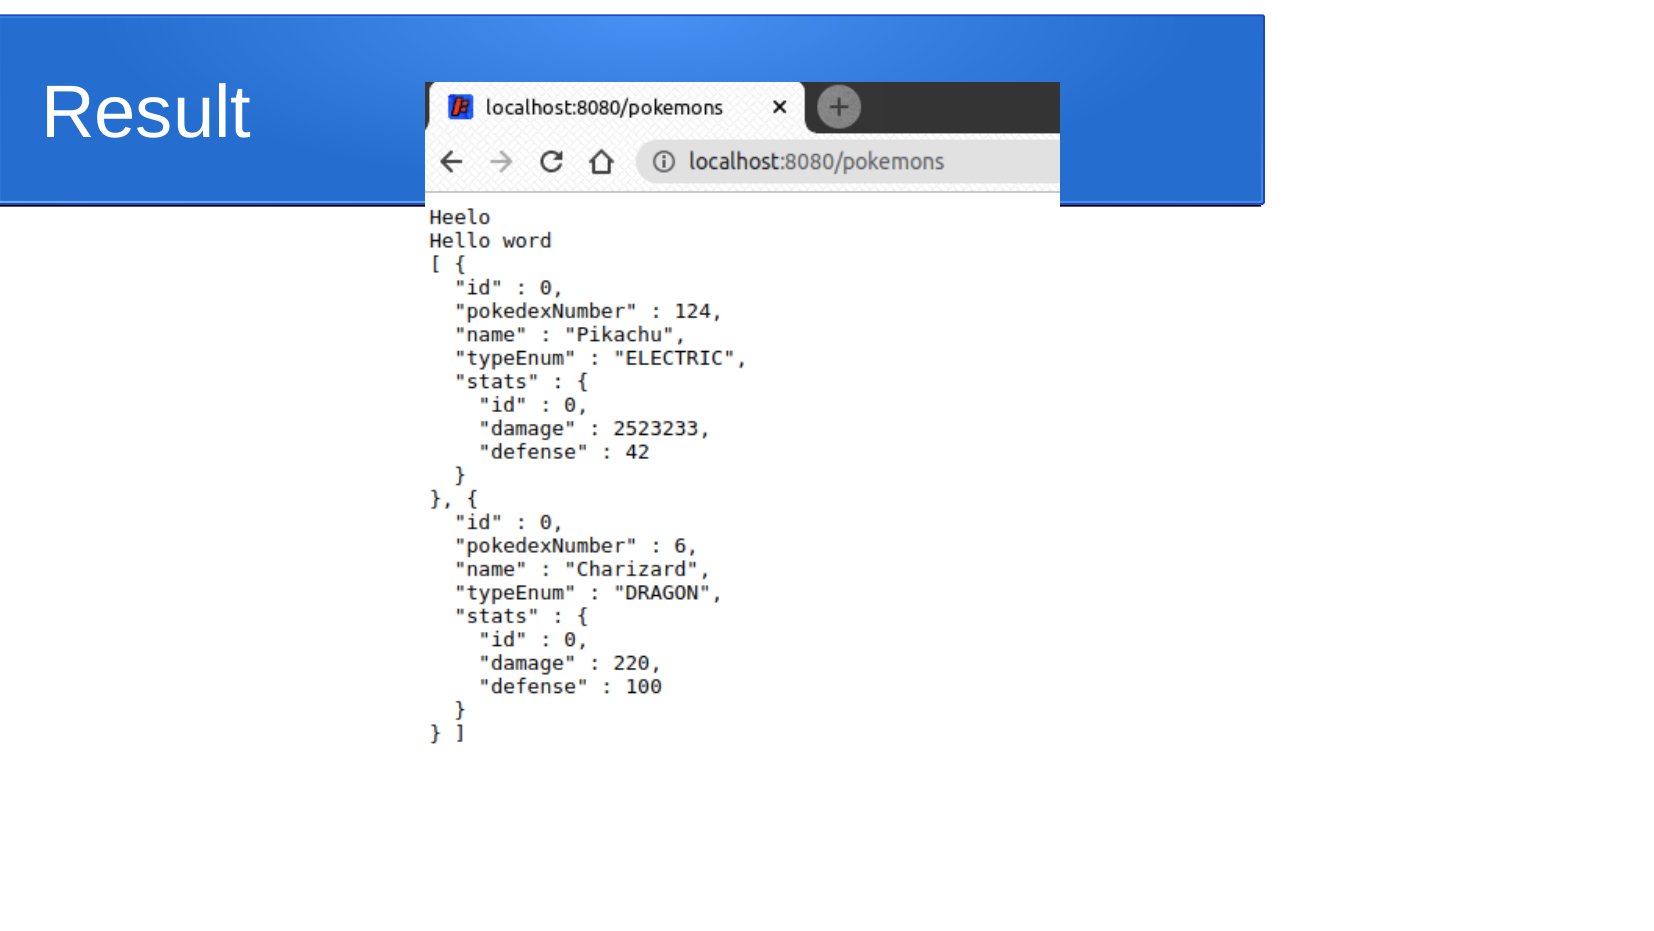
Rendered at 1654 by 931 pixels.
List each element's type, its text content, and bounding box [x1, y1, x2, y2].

picture [425, 82, 1060, 839]
title Result [41, 35, 1193, 189]
